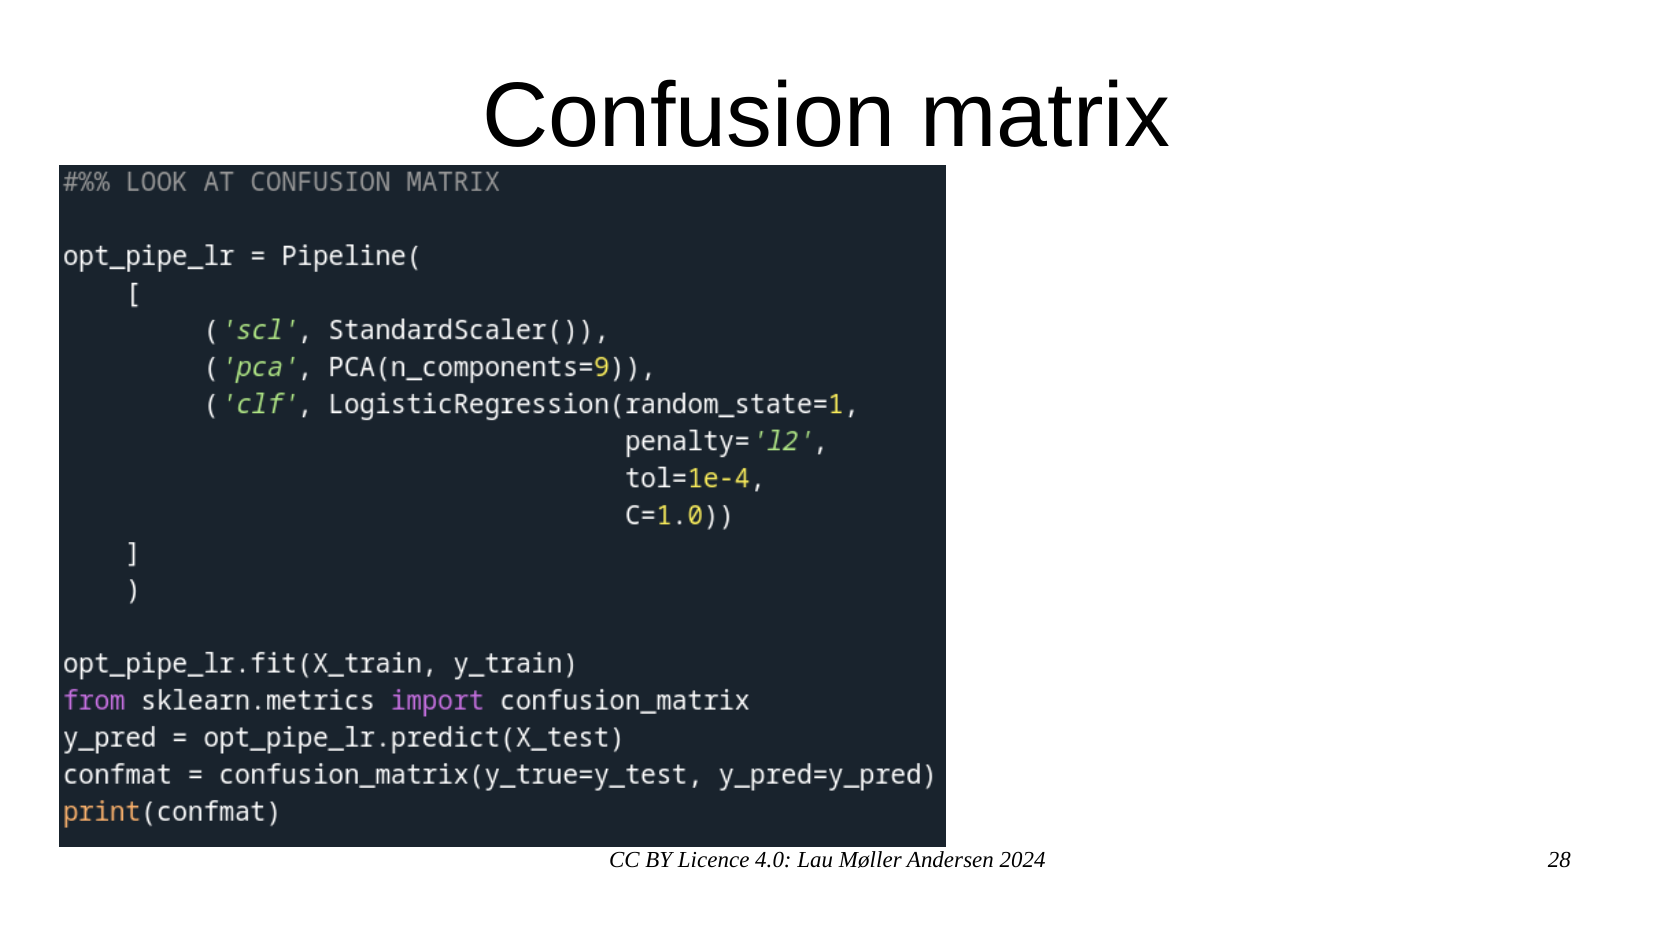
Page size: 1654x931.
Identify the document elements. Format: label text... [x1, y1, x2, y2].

picture [59, 165, 946, 847]
title Confusion matrix [82, 37, 1571, 193]
